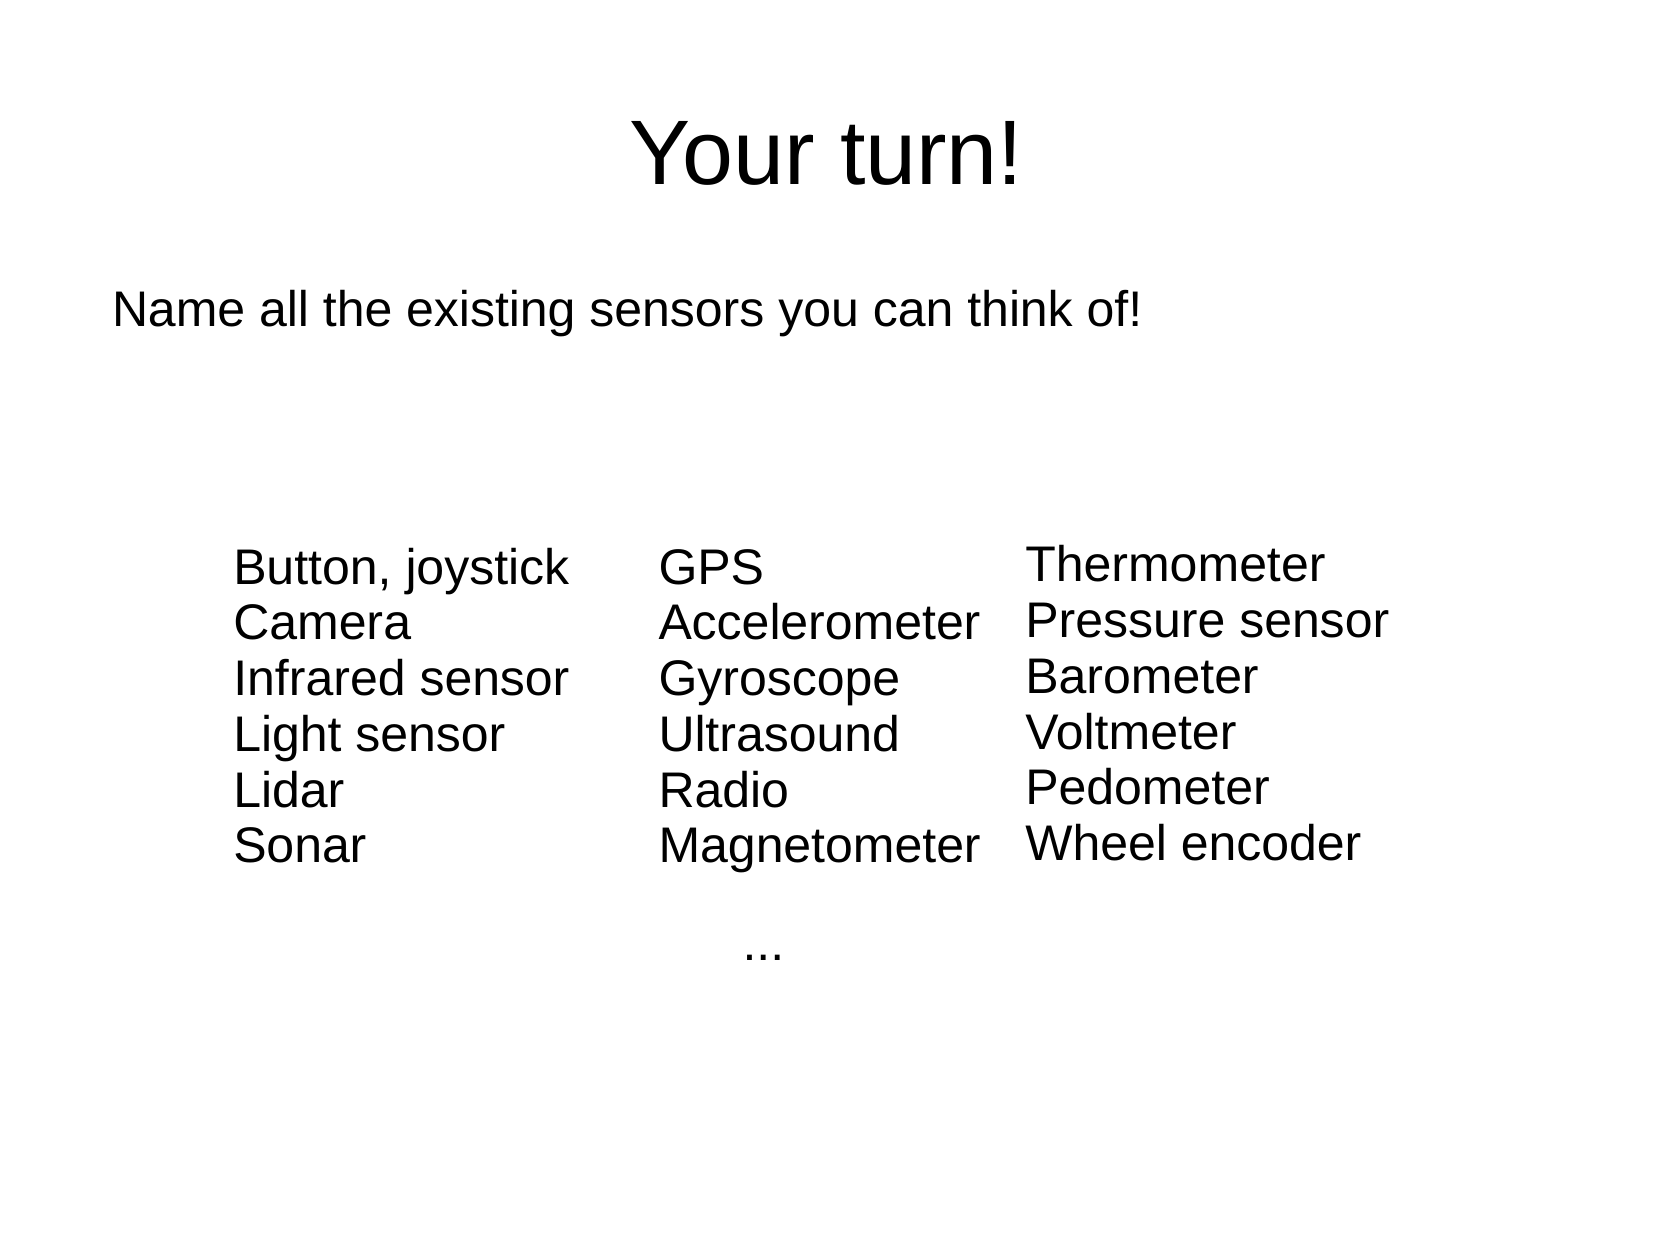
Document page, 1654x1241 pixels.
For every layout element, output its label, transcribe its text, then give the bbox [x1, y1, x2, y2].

text_box GPS Accelerometer Gyroscope Ultrasound Radio Magnetometer ... [643, 531, 996, 1063]
title Your turn! [82, 49, 1571, 257]
text_box Thermometer Pressure sensor Barometer Voltmeter Pedometer Wheel encoder [1010, 529, 1405, 921]
text_box Name all the existing sensors you can think of! [97, 273, 1170, 401]
text_box Button, joystick Camera Infrared sensor Light sensor Lidar Sonar [218, 531, 643, 967]
